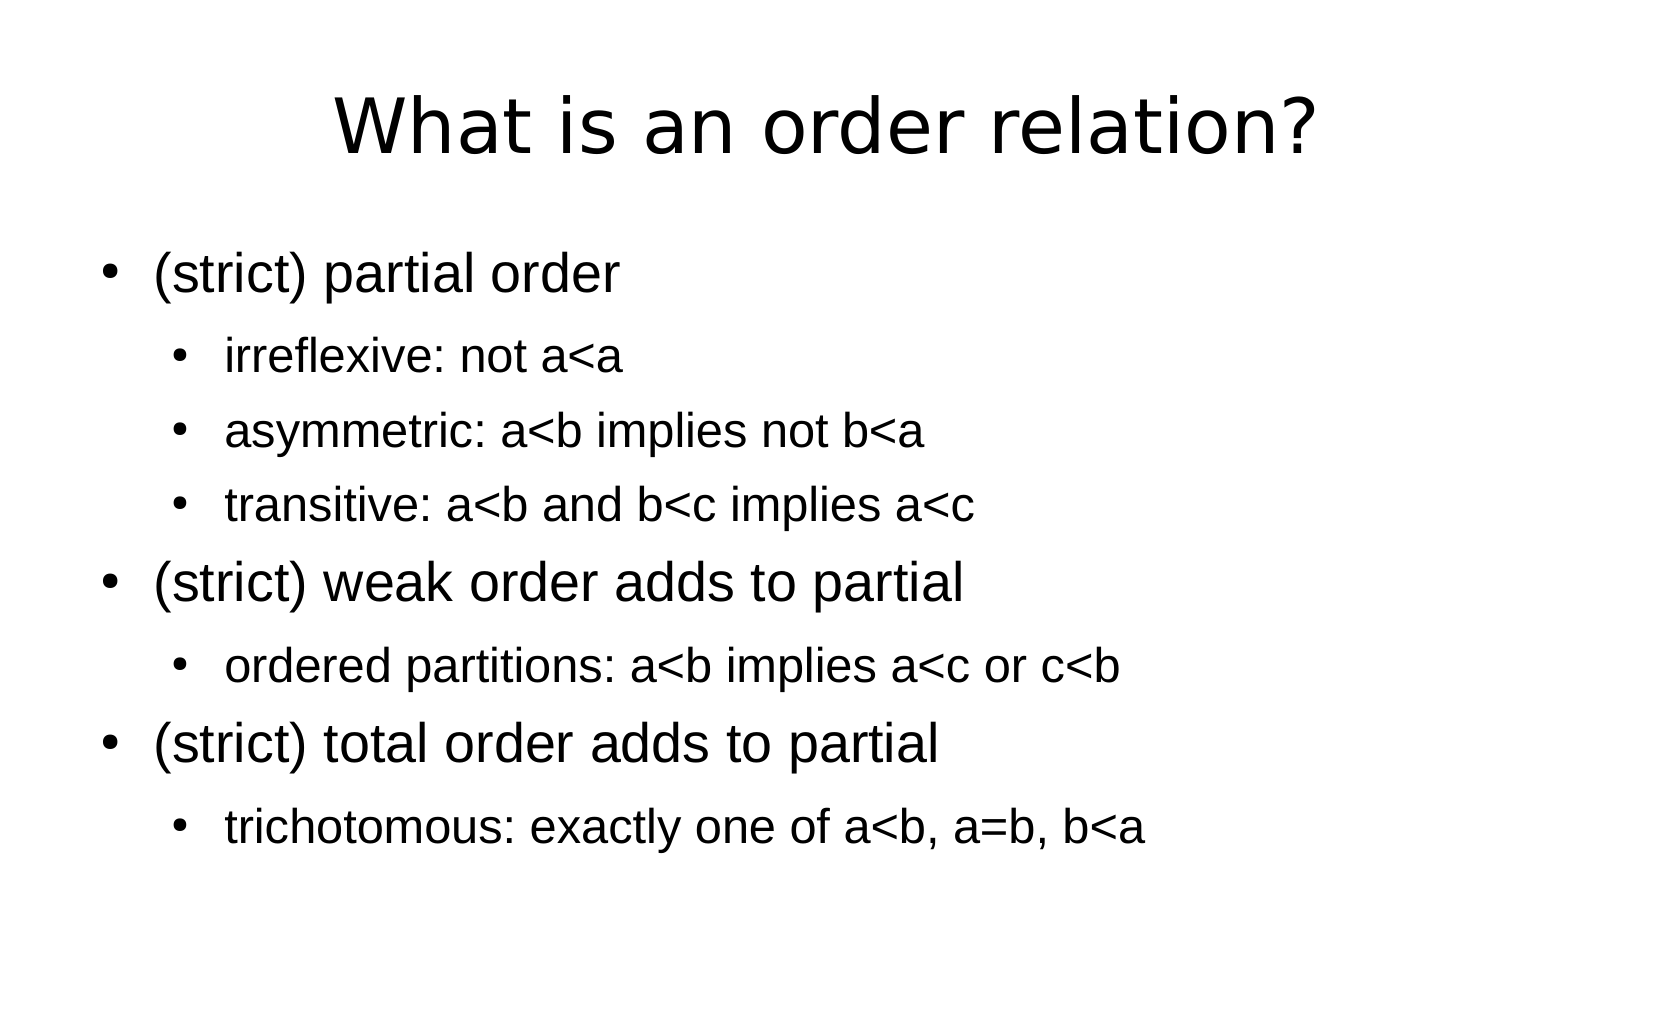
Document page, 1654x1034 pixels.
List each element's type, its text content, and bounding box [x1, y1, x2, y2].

list (strict) partial order irreflexive: not a<a asymmetric: a<b implies not b<a transitive: a<b and b<c implies a<c (strict) weak order adds to partial ordered partitions: a<b implies a<c or c<b (strict) total order adds to partial trichotomous: exactly one of a<b, a=b, b<a [82, 241, 1571, 852]
title What is an order relation? [82, 41, 1571, 214]
